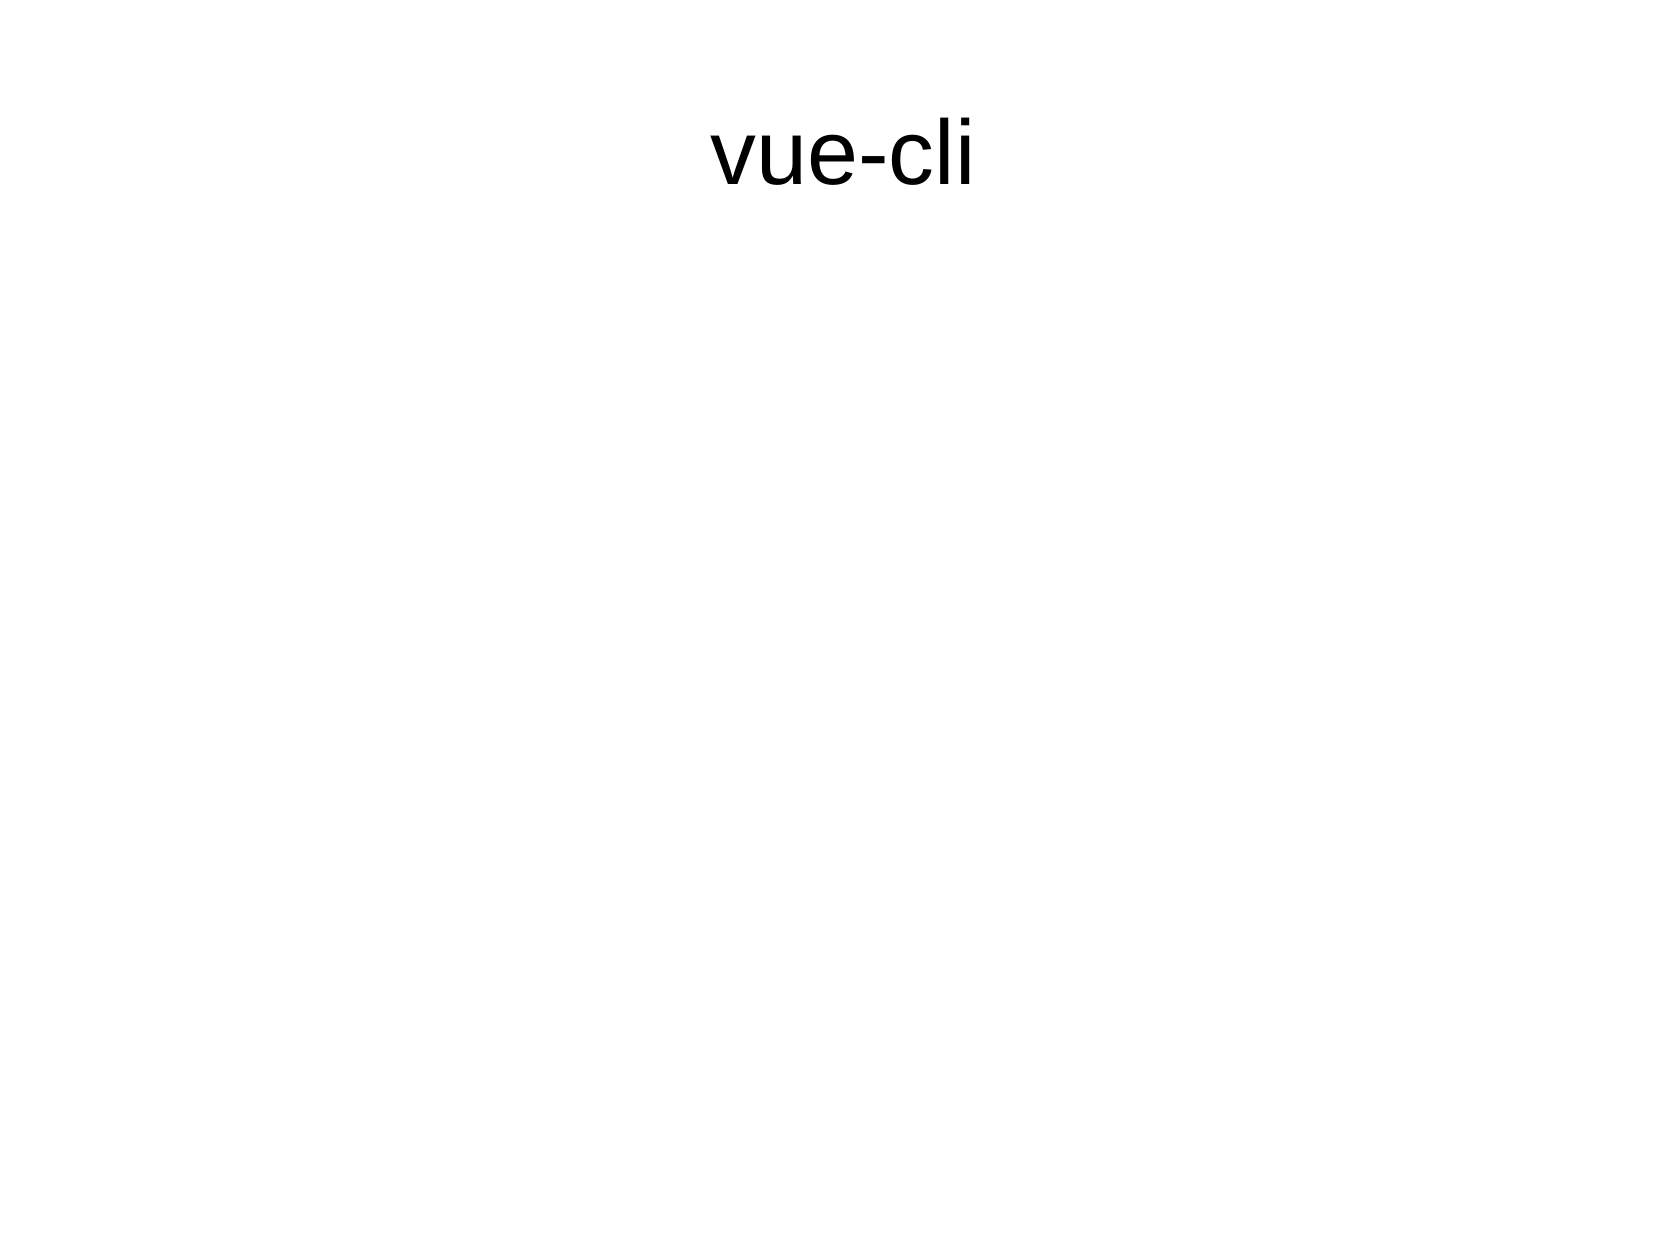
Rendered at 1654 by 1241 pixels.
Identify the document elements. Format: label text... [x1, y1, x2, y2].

title vue-cli [82, 49, 1571, 257]
